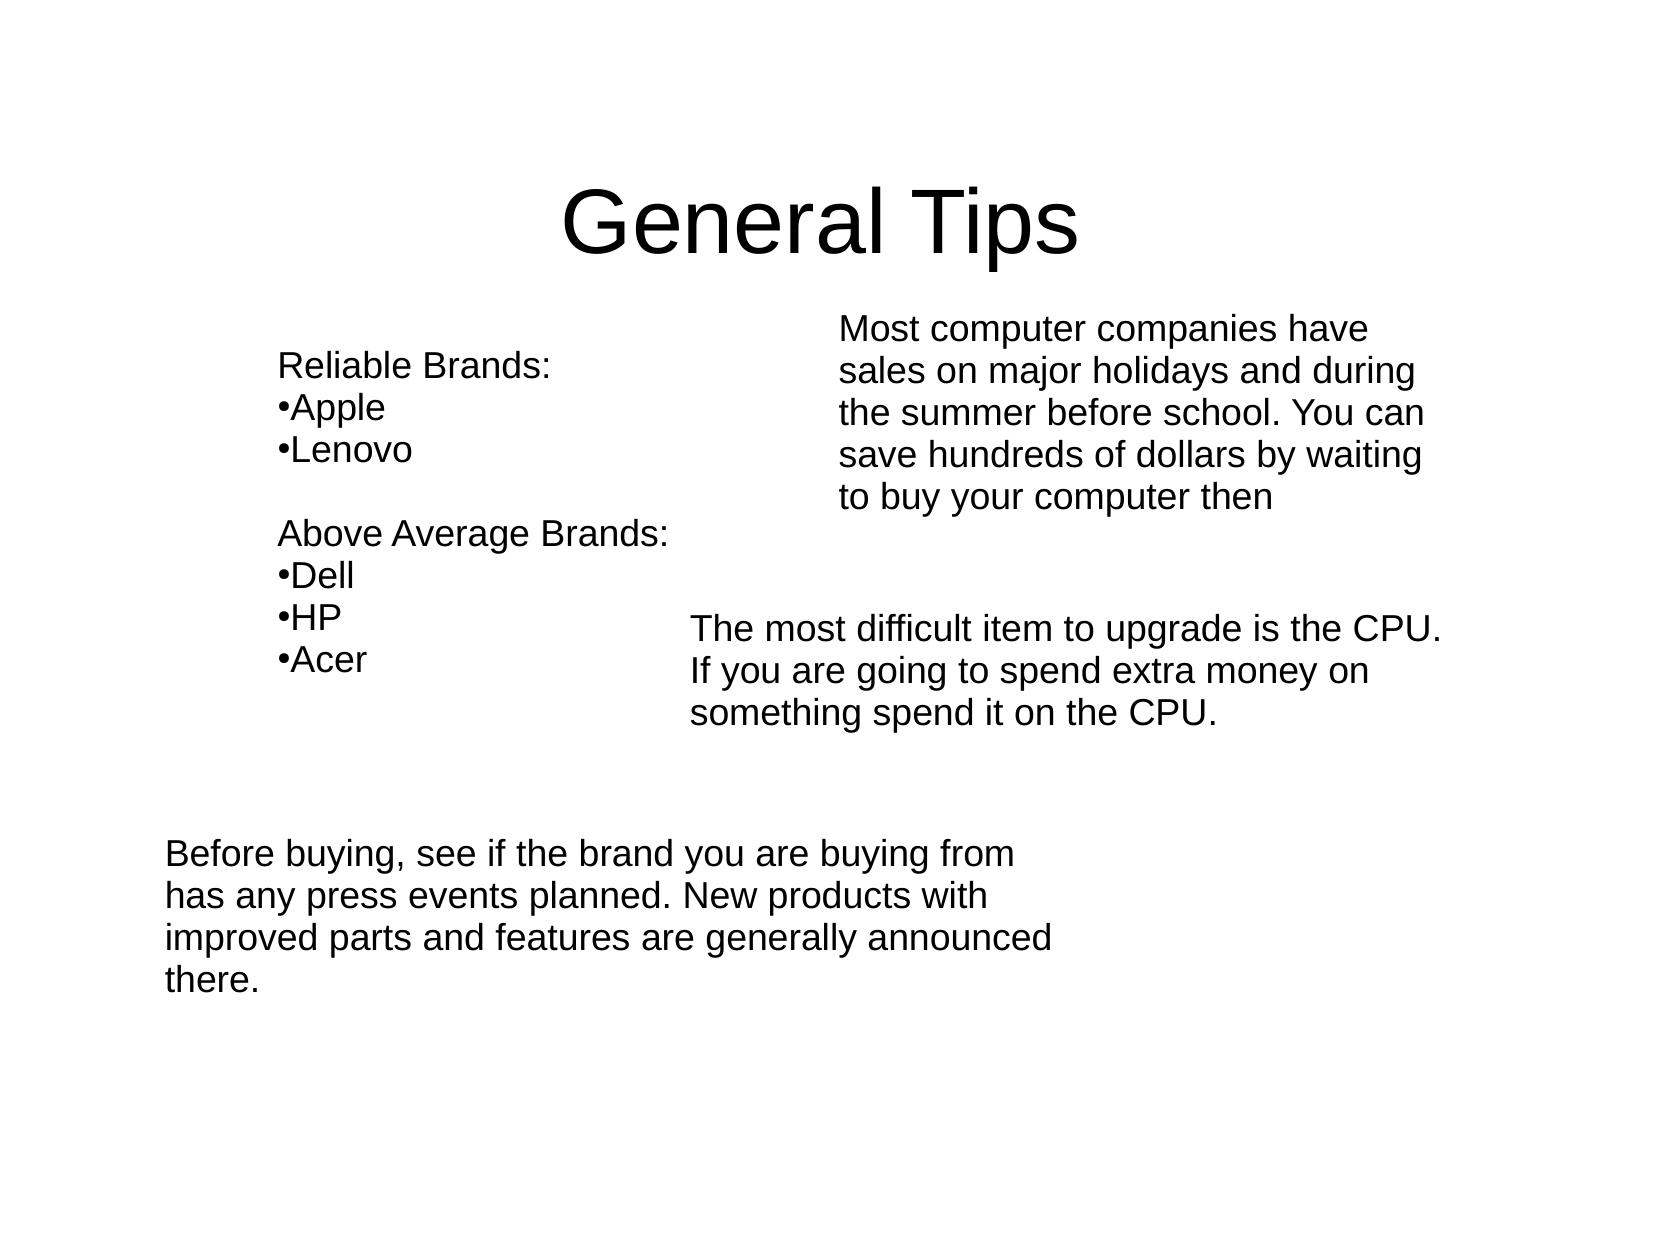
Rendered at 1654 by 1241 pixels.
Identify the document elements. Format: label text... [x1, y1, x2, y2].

title General Tips [135, 117, 1506, 325]
text_box The most difficult item to upgrade is the CPU. If you are going to spend extra money on something spend it on the CPU. [675, 600, 1463, 741]
text_box Most computer companies have sales on major holidays and during the summer before school. You can save hundreds of dollars by waiting to buy your computer then [823, 299, 1463, 526]
text_box Reliable Brands: Apple Lenovo Above Average Brands: Dell HP Acer [262, 337, 685, 689]
text_box Before buying, see if the brand you are buying from has any press events planned. New products with improved parts and features are generally announced there. [150, 825, 1088, 1088]
